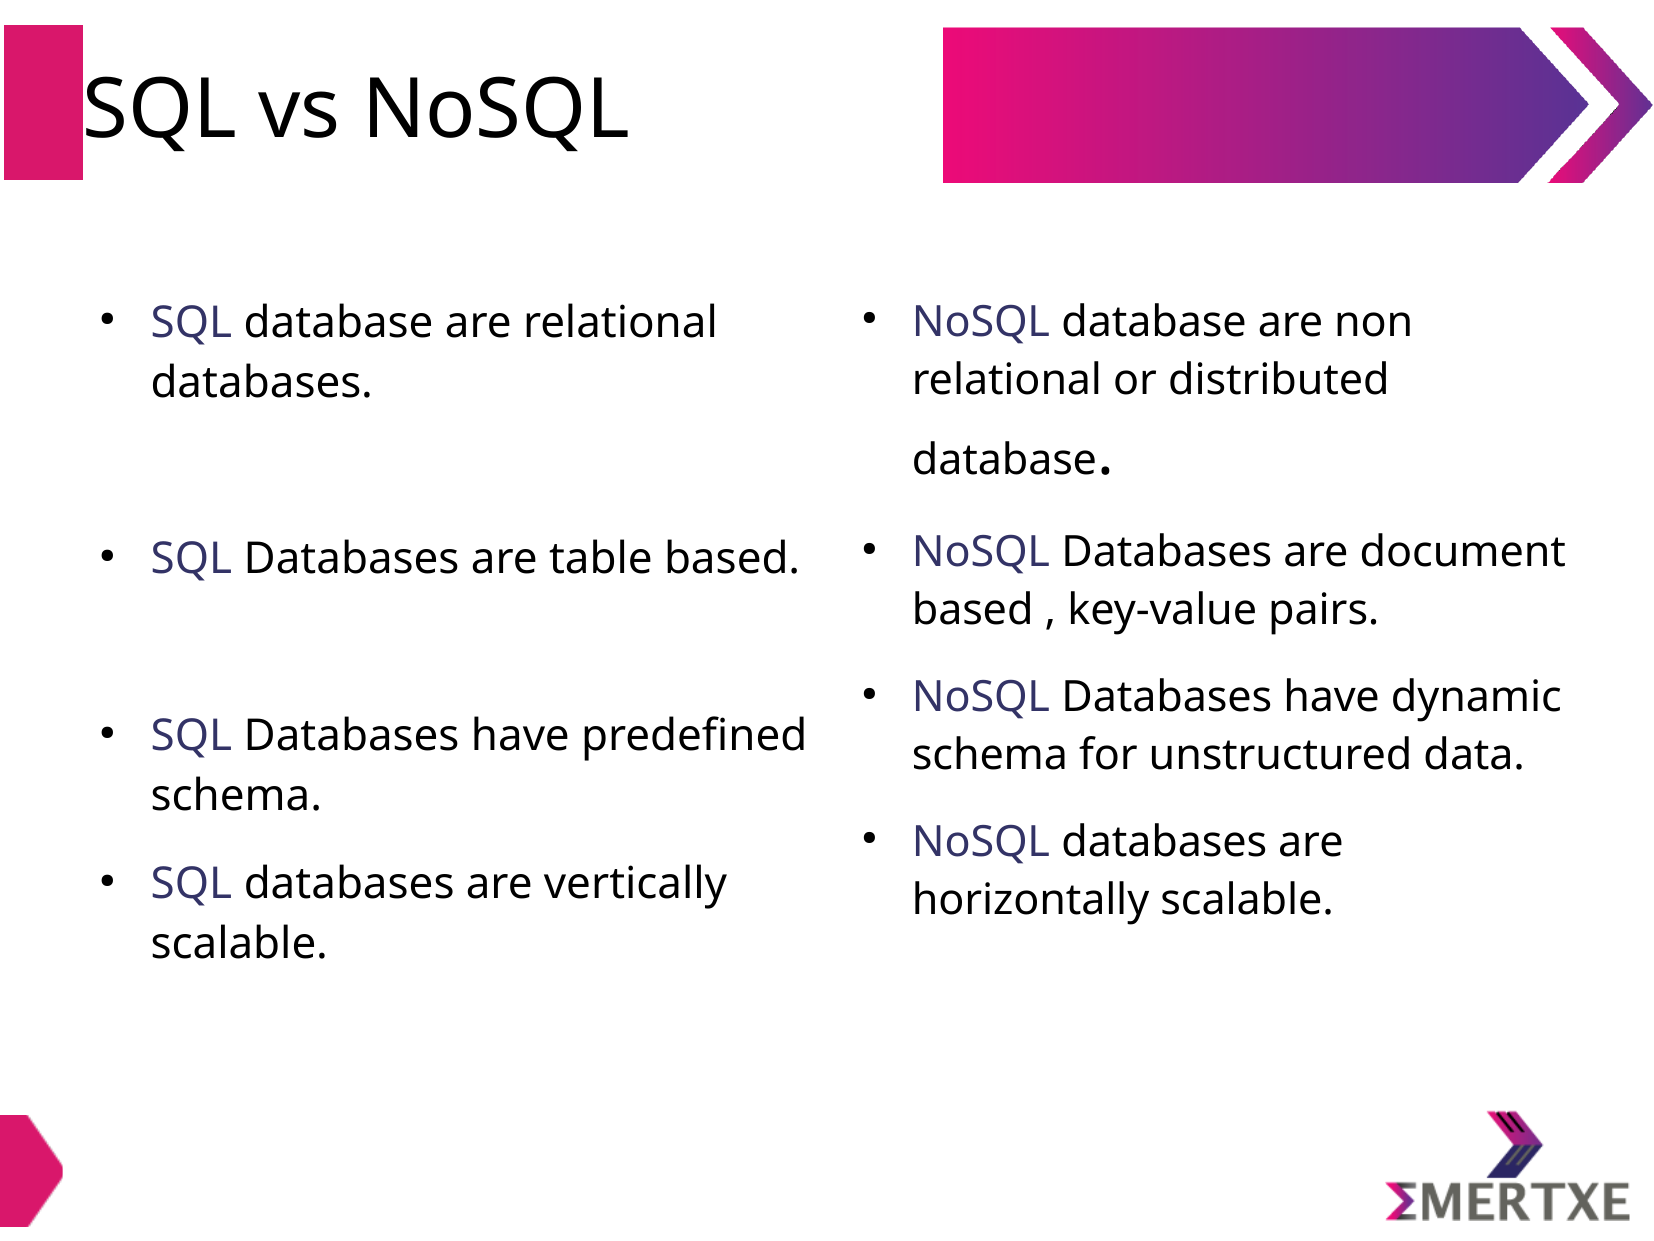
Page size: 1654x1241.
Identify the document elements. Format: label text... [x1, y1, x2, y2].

list NoSQL database are non relational or distributed database. NoSQL Databases are document based , key-value pairs. NoSQL Databases have dynamic schema for unstructured data. NoSQL databases are horizontally scalable. [845, 290, 1572, 1010]
list SQL database are relational databases. SQL Databases are table based. SQL Databases have predefined schema. SQL databases are vertically scalable. [82, 290, 809, 1010]
picture [1385, 1107, 1631, 1221]
title SQL vs NoSQL [82, 2, 1571, 210]
picture [1571, 27, 1653, 183]
